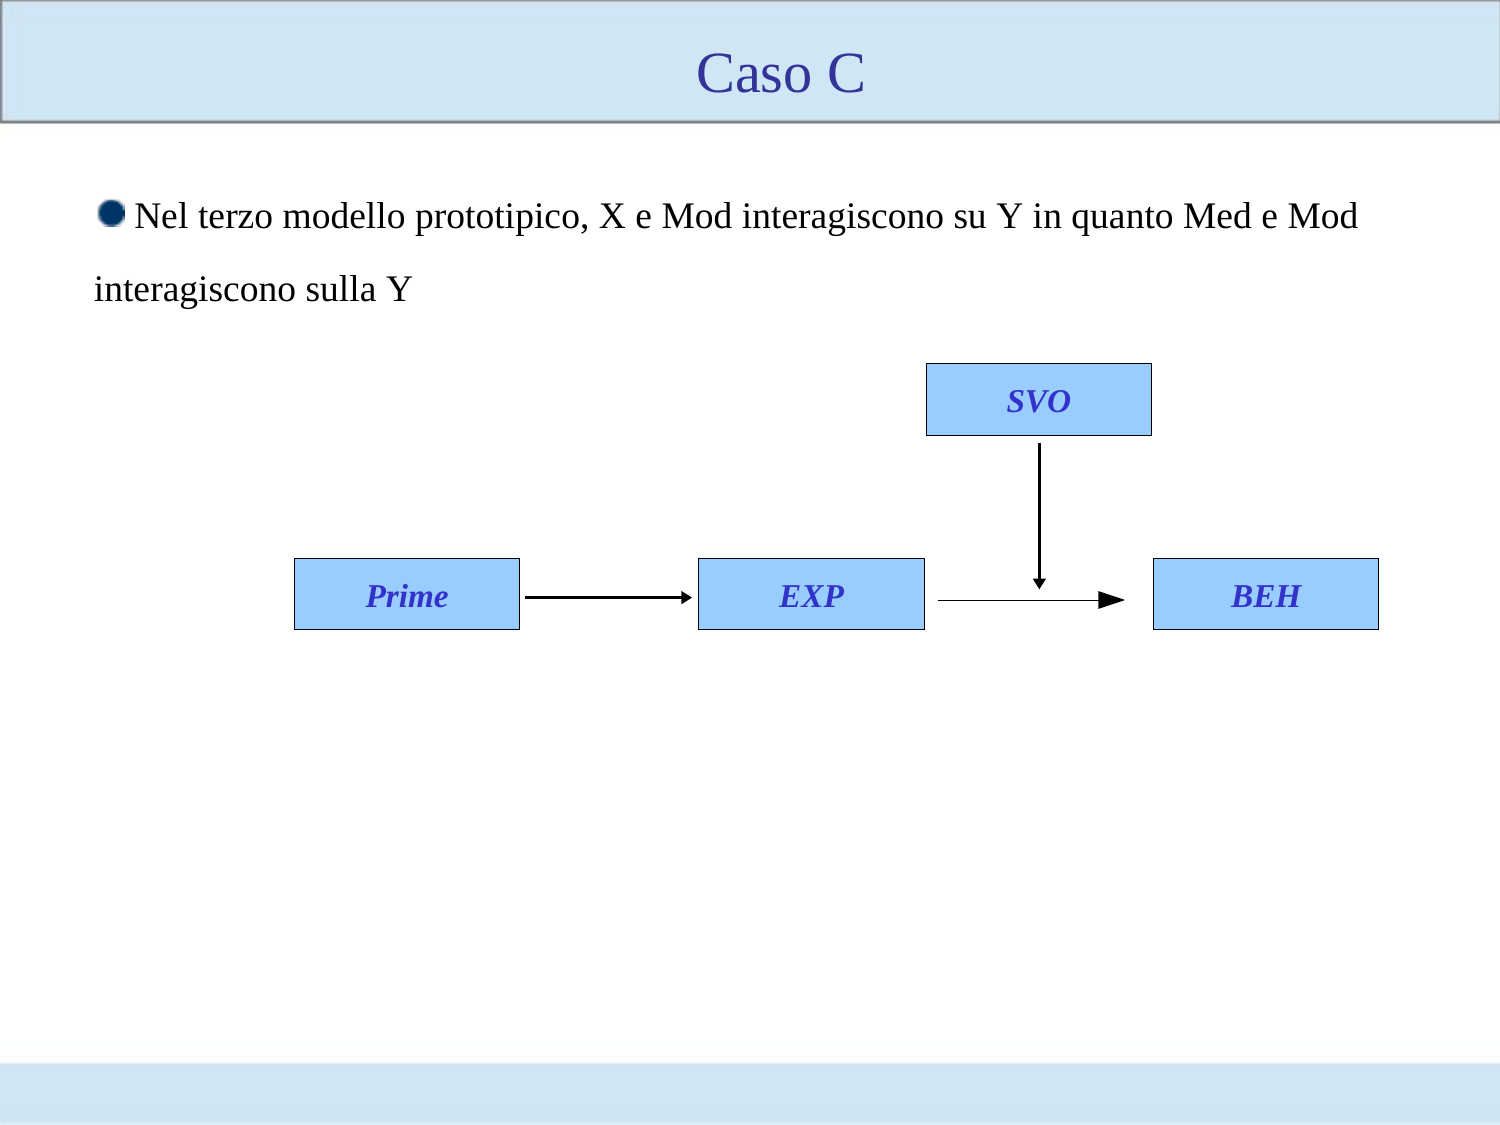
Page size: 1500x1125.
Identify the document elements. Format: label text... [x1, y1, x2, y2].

picture [0, 0, 1500, 1125]
text_box Prime [294, 558, 520, 630]
text_box Nel terzo modello prototipico, X e Mod interagiscono su Y in quanto Med e Mod interagiscono sulla Y [79, 148, 1500, 317]
picture [94, 196, 125, 227]
text_box BEH [1153, 558, 1379, 630]
text_box SVO [926, 363, 1152, 436]
title Caso C [249, 21, 1313, 117]
text_box EXP [698, 558, 925, 630]
